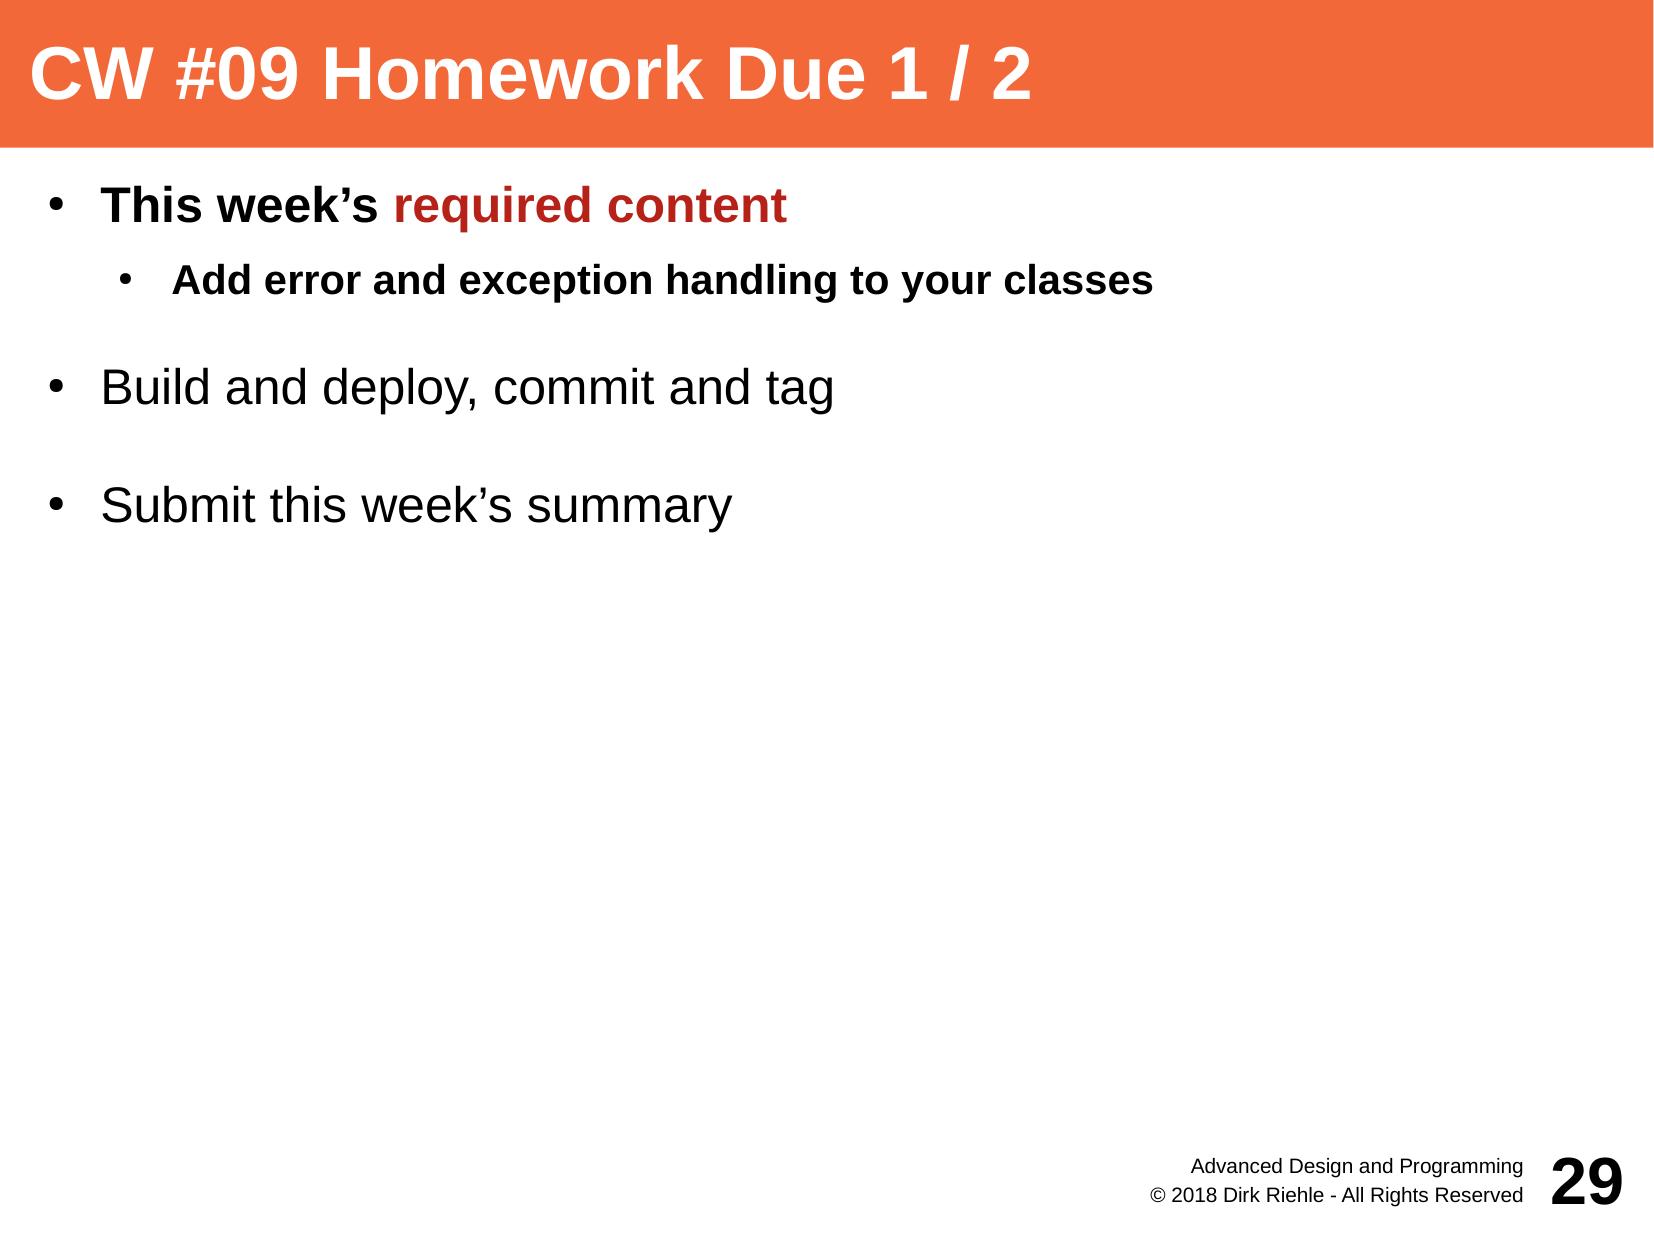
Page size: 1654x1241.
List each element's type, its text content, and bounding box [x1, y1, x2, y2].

title CW #09 Homework Due 1 / 2 [0, 0, 1654, 148]
list This week’s required content Add error and exception handling to your classes Build and deploy, commit and tag Submit this week’s summary [29, 177, 1625, 1211]
